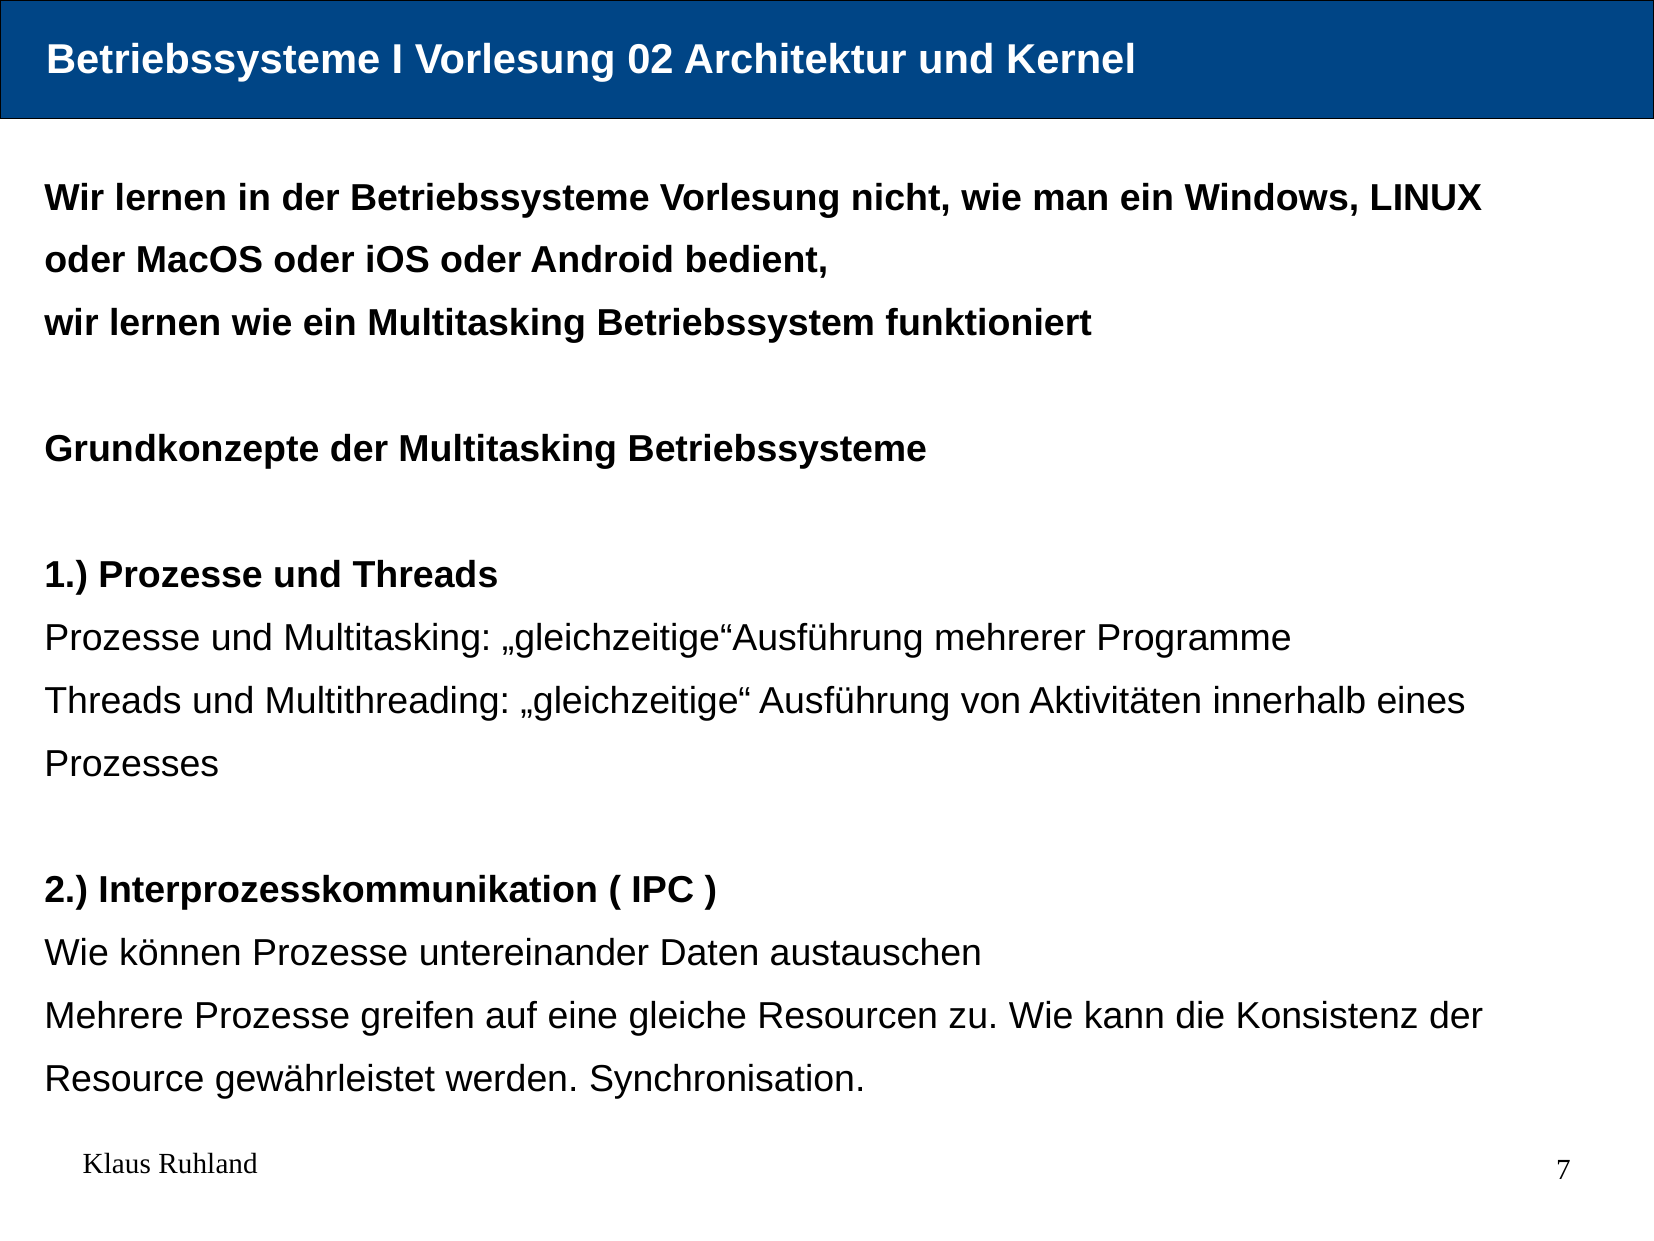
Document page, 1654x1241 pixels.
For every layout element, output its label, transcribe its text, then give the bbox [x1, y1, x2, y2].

text_box Wir lernen in der Betriebssysteme Vorlesung nicht, wie man ein Windows, LINUX oder MacOS oder iOS oder Android bedient, wir lernen wie ein Multitasking Betriebssystem funktioniert Grundkonzepte der Multitasking Betriebssysteme 1.) Prozesse und Threads Prozesse und Multitasking: „gleichzeitige“Ausführung mehrerer Programme Threads und Multithreading: „gleichzeitige“ Ausführung von Aktivitäten innerhalb eines Prozesses 2.) Interprozesskommunikation ( IPC ) Wie können Prozesse untereinander Daten austauschen Mehrere Prozesse greifen auf eine gleiche Resourcen zu. Wie kann die Konsistenz der Resource gewährleistet werden. Synchronisation. [29, 147, 1565, 1158]
